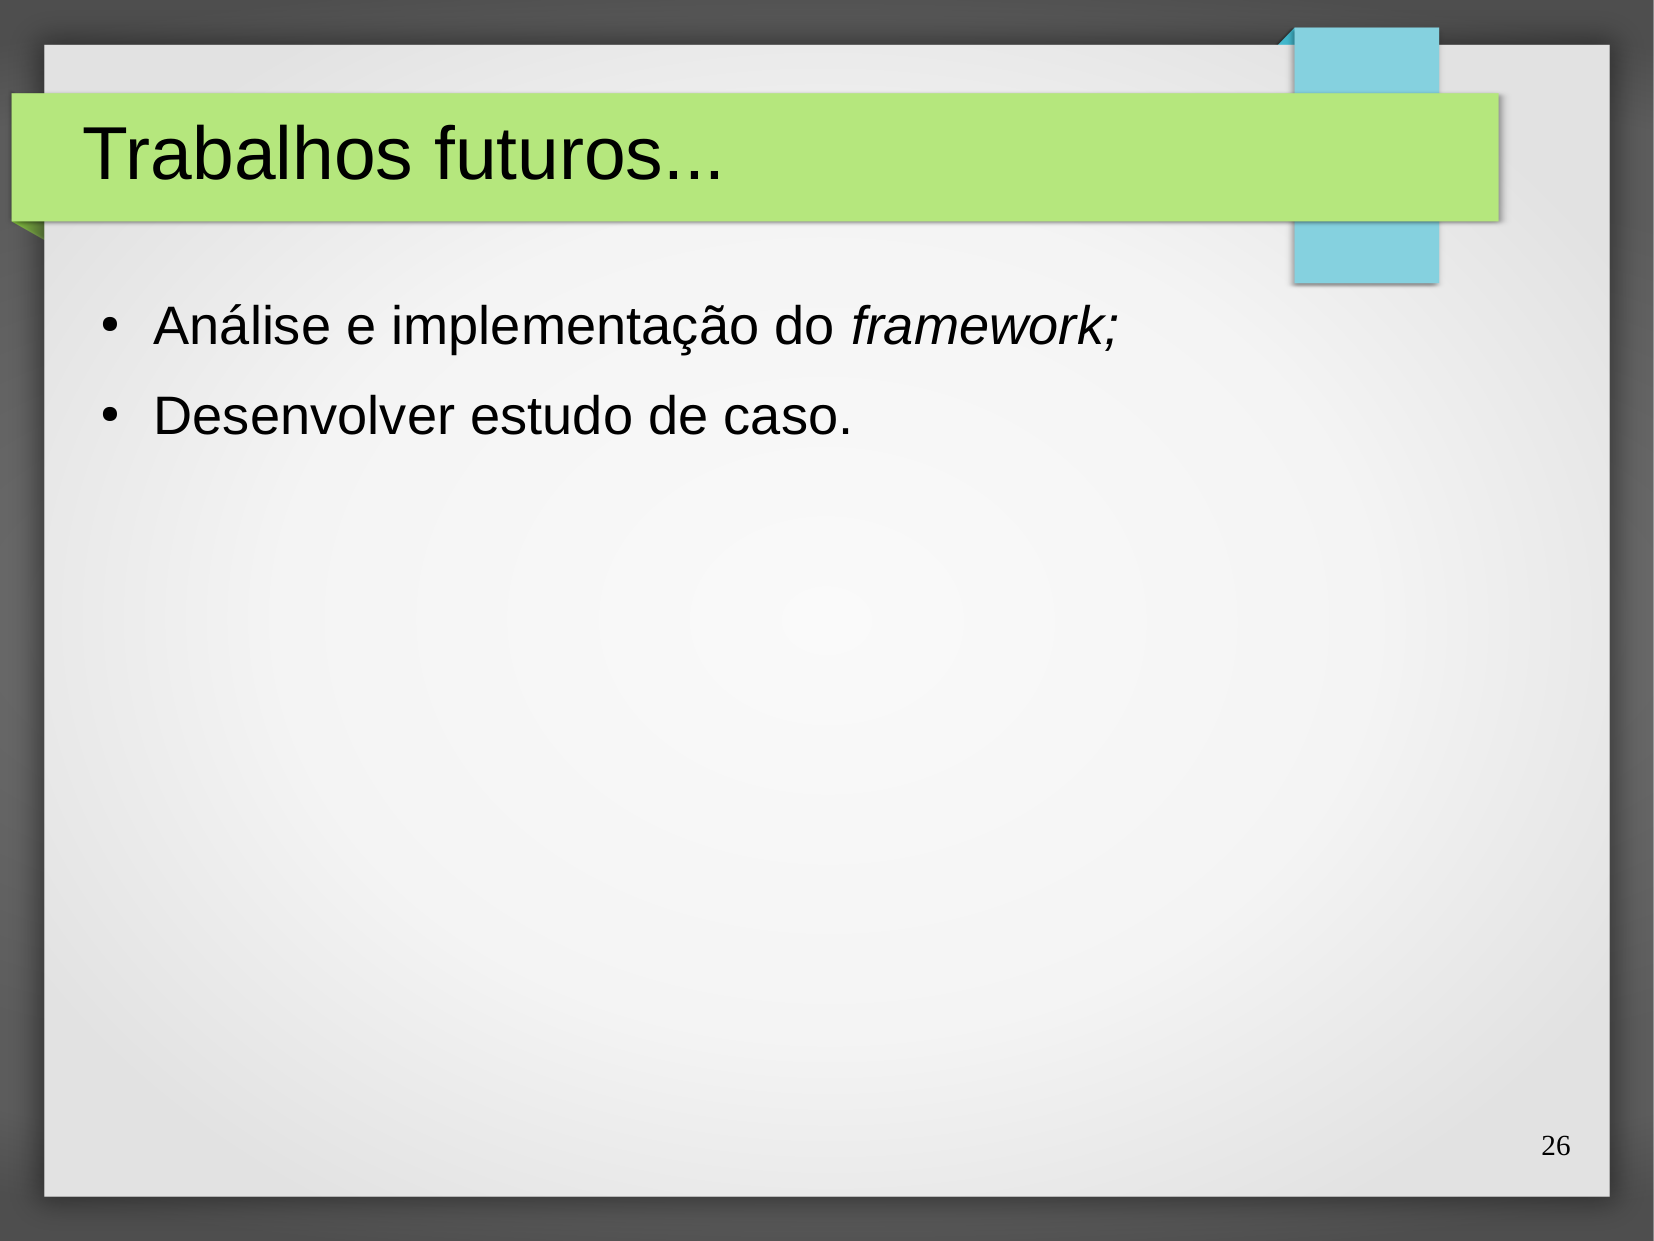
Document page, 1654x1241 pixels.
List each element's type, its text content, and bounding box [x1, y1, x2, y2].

picture [0, 0, 1654, 1241]
list Análise e implementação do framework; Desenvolver estudo de caso. [82, 295, 1571, 1015]
title Trabalhos futuros... [82, 94, 1264, 213]
